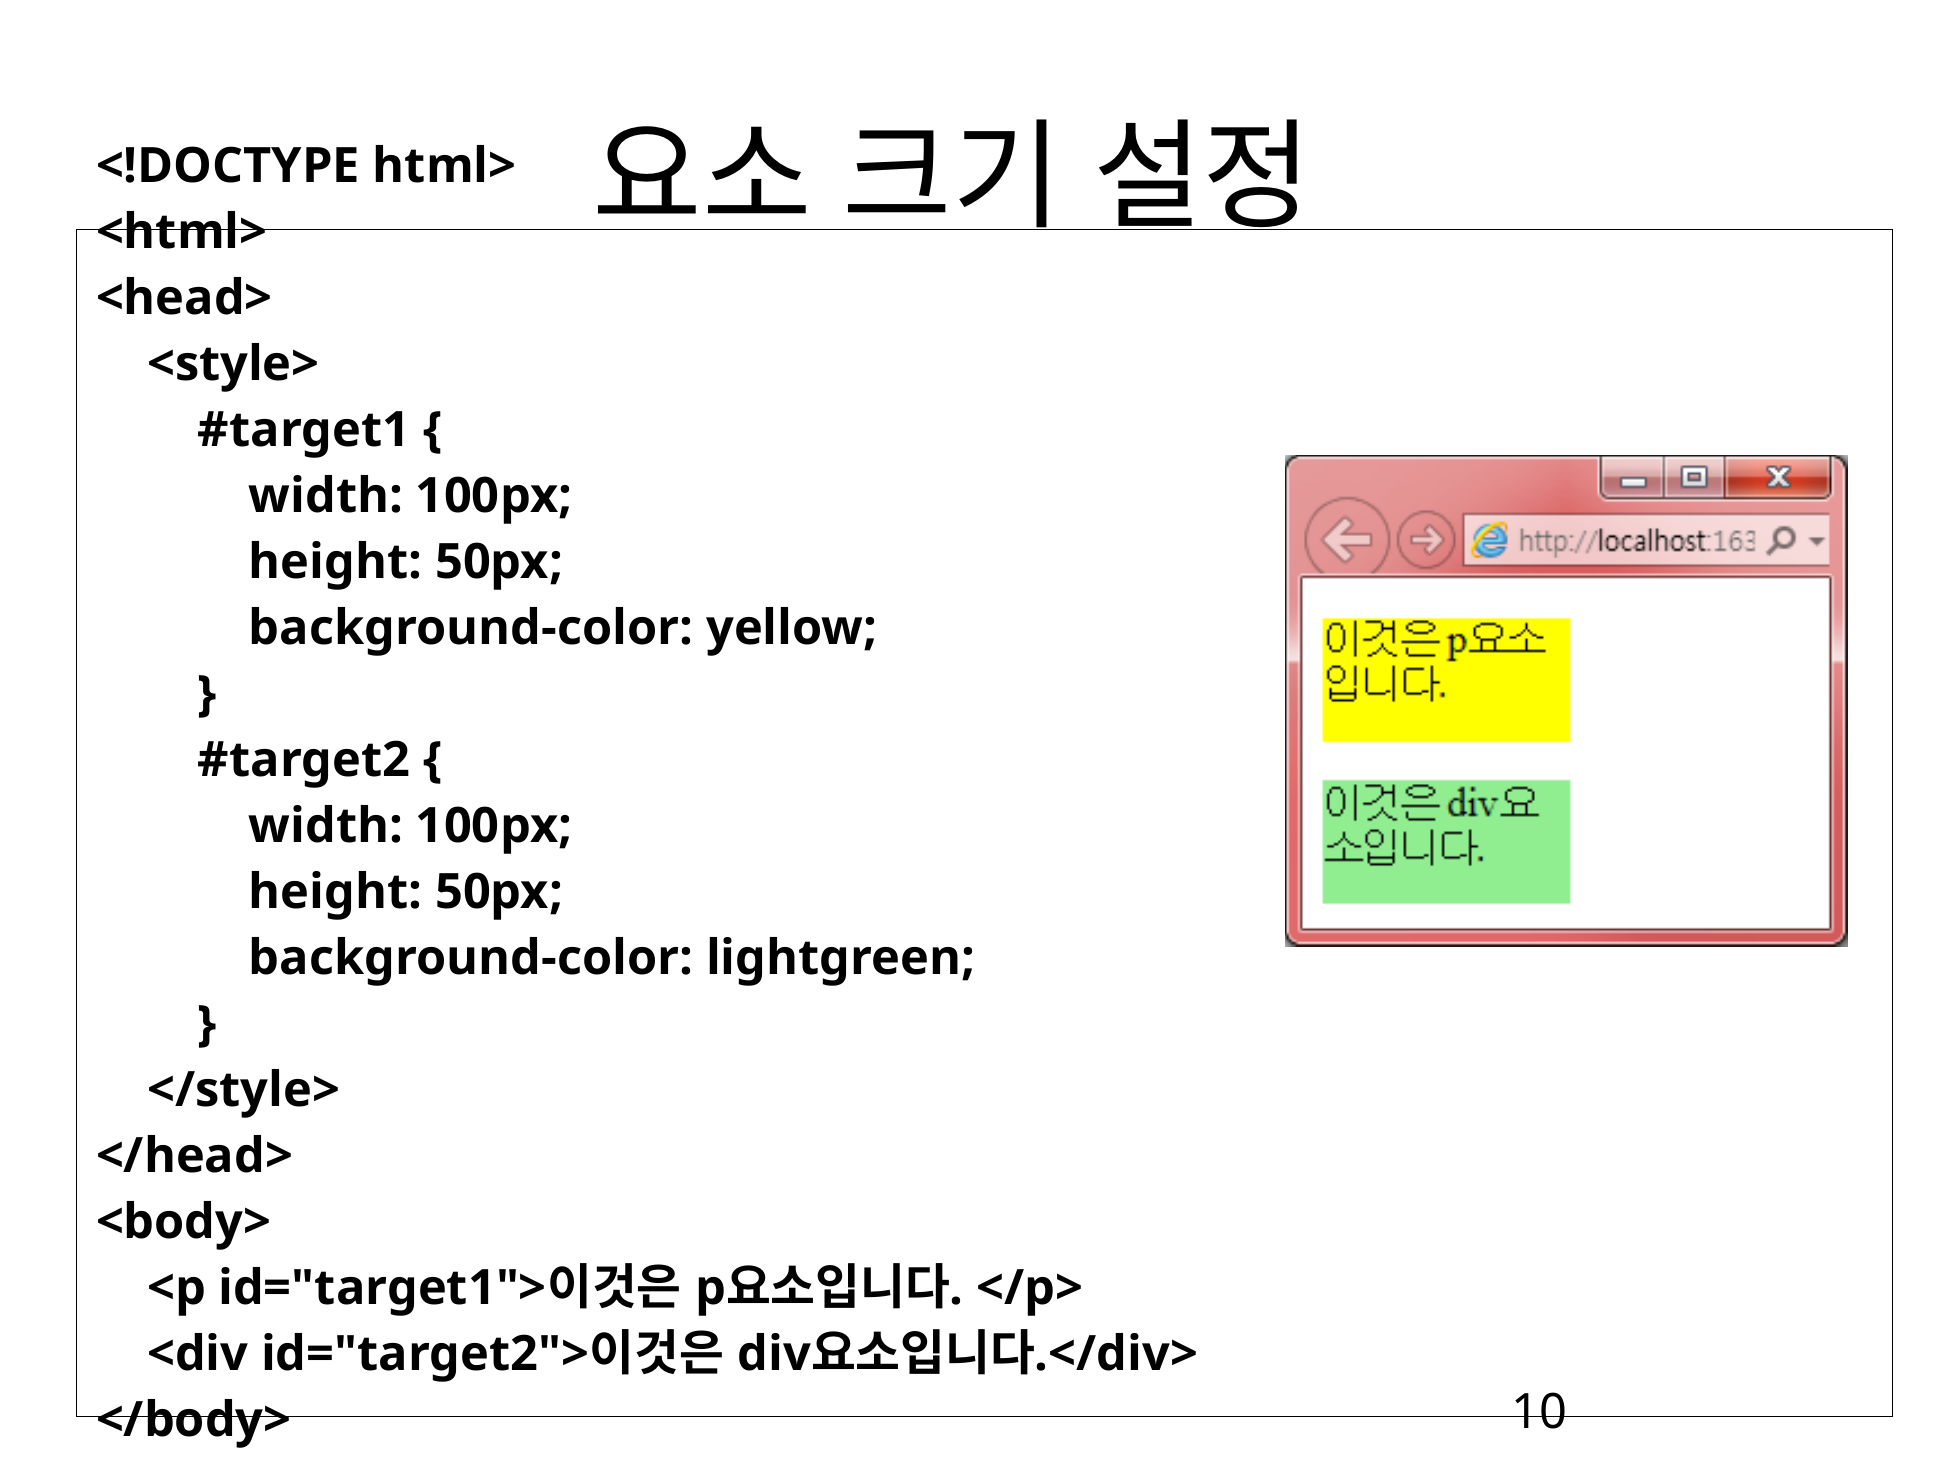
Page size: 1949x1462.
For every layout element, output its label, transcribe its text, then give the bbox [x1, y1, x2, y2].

slide_number <숫자> [1496, 1372, 1899, 1462]
title 요소 크기 설정 [156, 92, 1749, 229]
text_box <!DOCTYPE html> <html> <head> <style> #target1 { width: 100px; height: 50px; background-color: yellow; } #target2 { width: 100px; height: 50px; background-color: lightgreen; } </style> </head> <body> <p id="target1">이것은 p요소입니다. </p> <div id="target2">이것은 div요소입니다.</div> </body> </html> [76, 229, 1893, 1417]
picture [1285, 455, 1848, 947]
